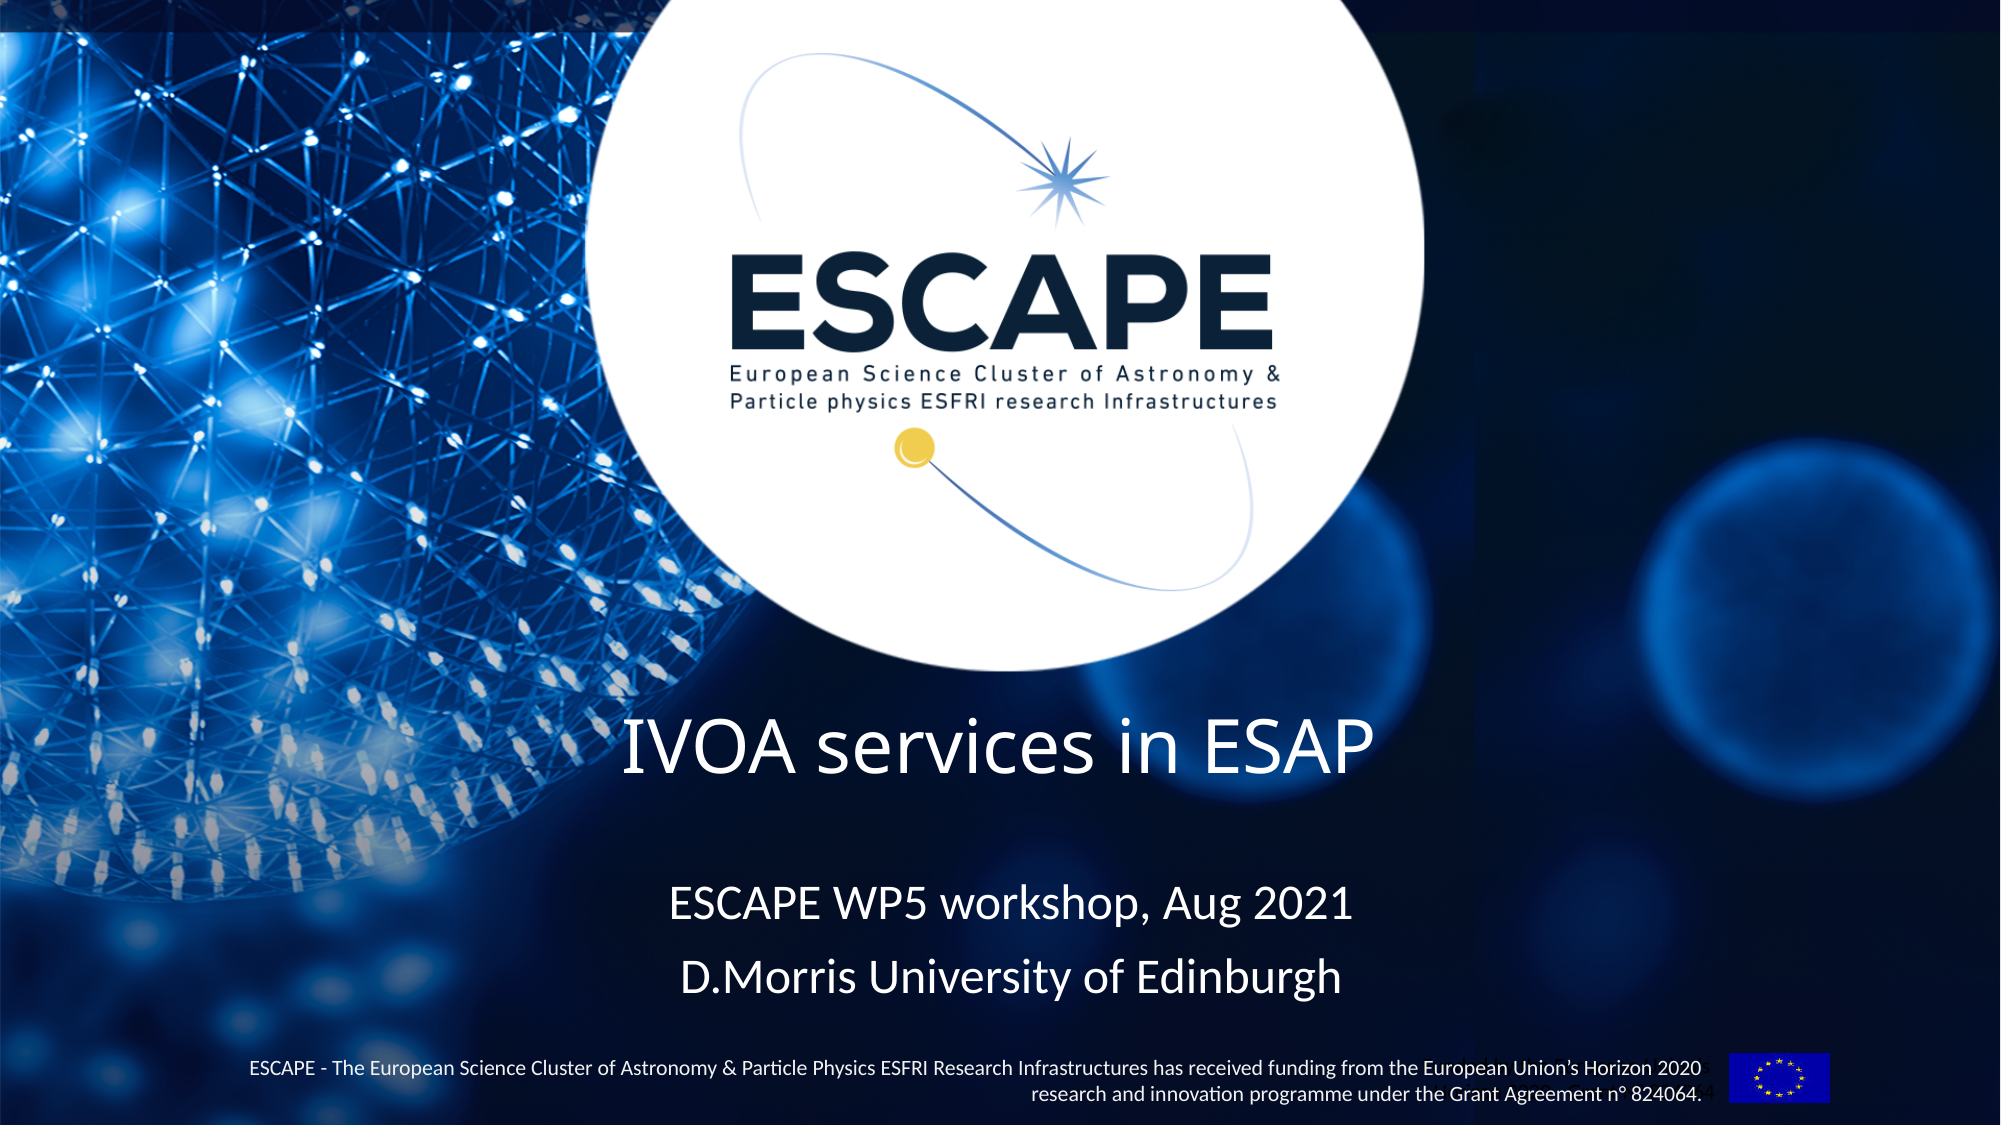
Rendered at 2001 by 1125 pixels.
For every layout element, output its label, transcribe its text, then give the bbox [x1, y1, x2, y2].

subtitle ESCAPE WP5 workshop, Aug 2021 D.Morris University of Edinburgh [448, 868, 1574, 1029]
picture [0, 0, 2001, 1125]
title IVOA services in ESAP [357, 679, 1642, 797]
